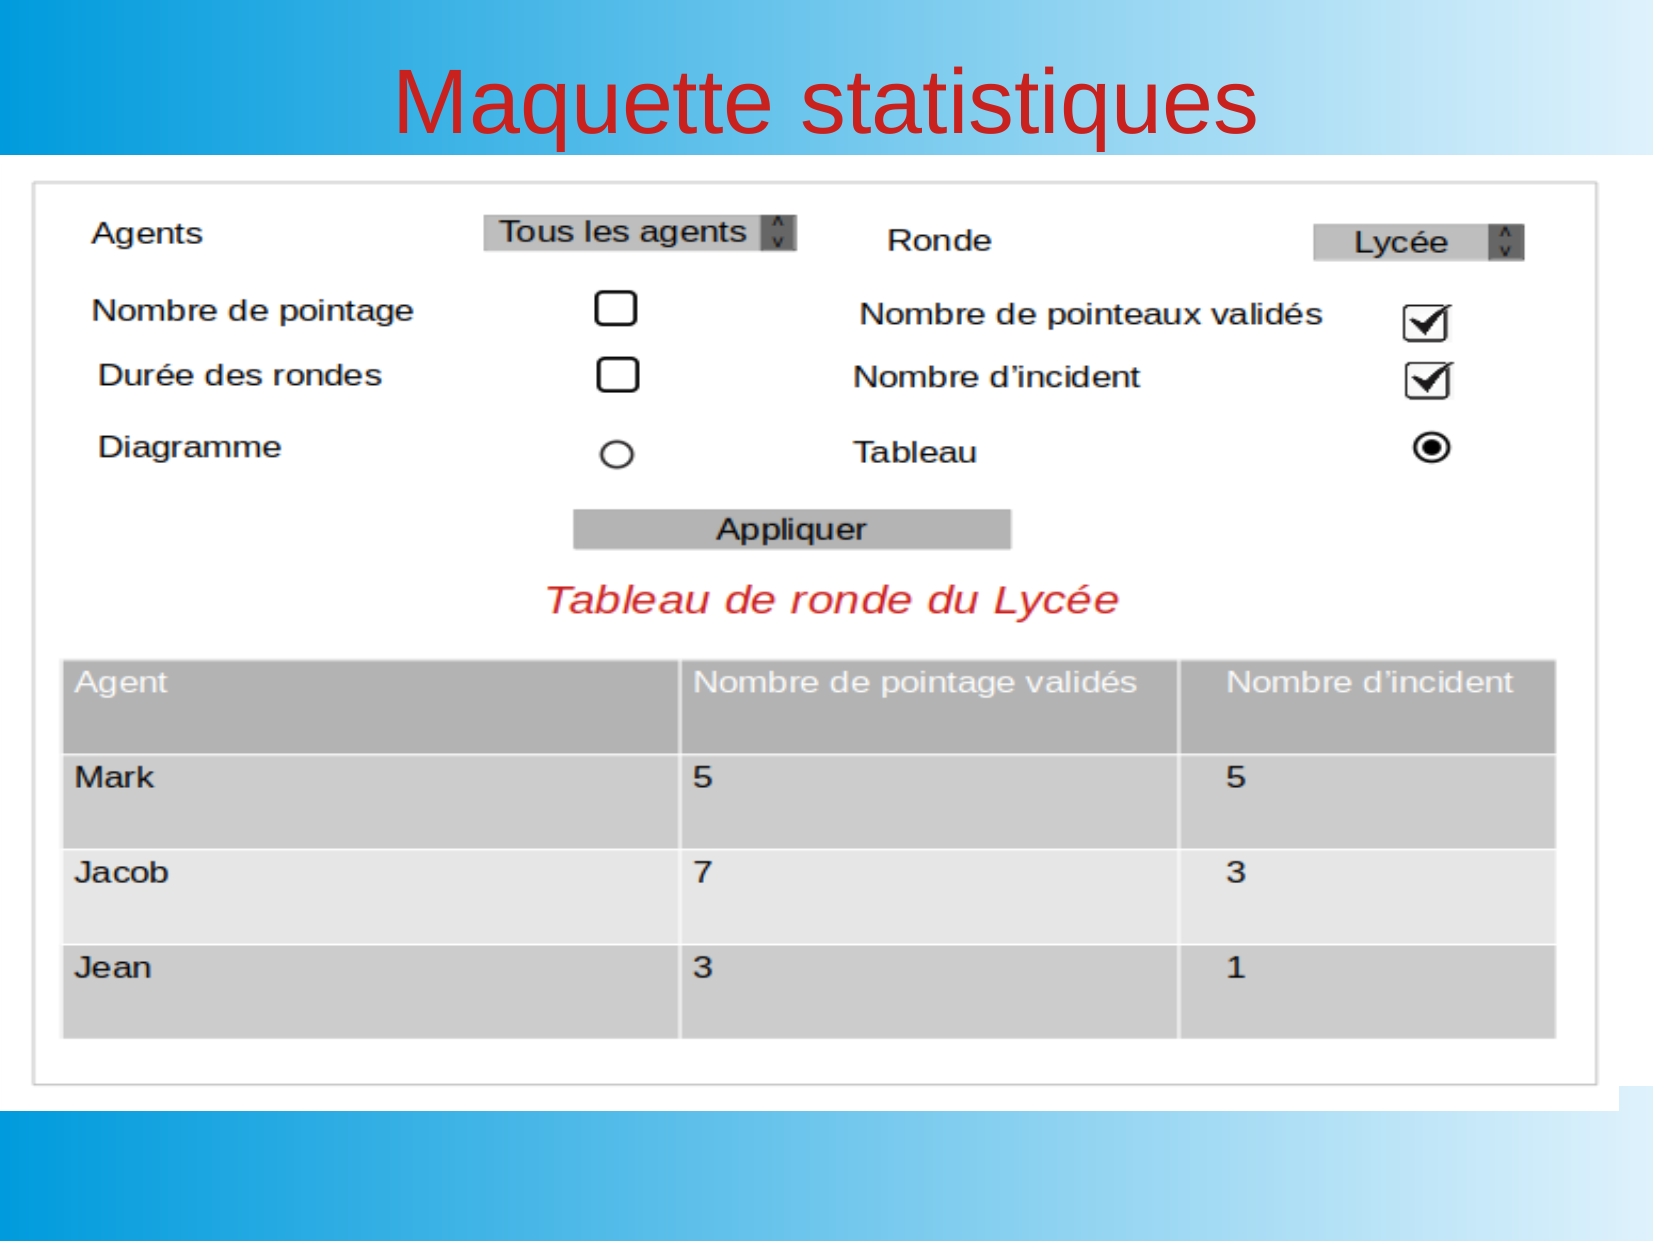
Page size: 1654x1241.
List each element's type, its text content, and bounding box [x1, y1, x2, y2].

title Maquette statistiques [82, 49, 1571, 155]
picture [0, 165, 1619, 1241]
